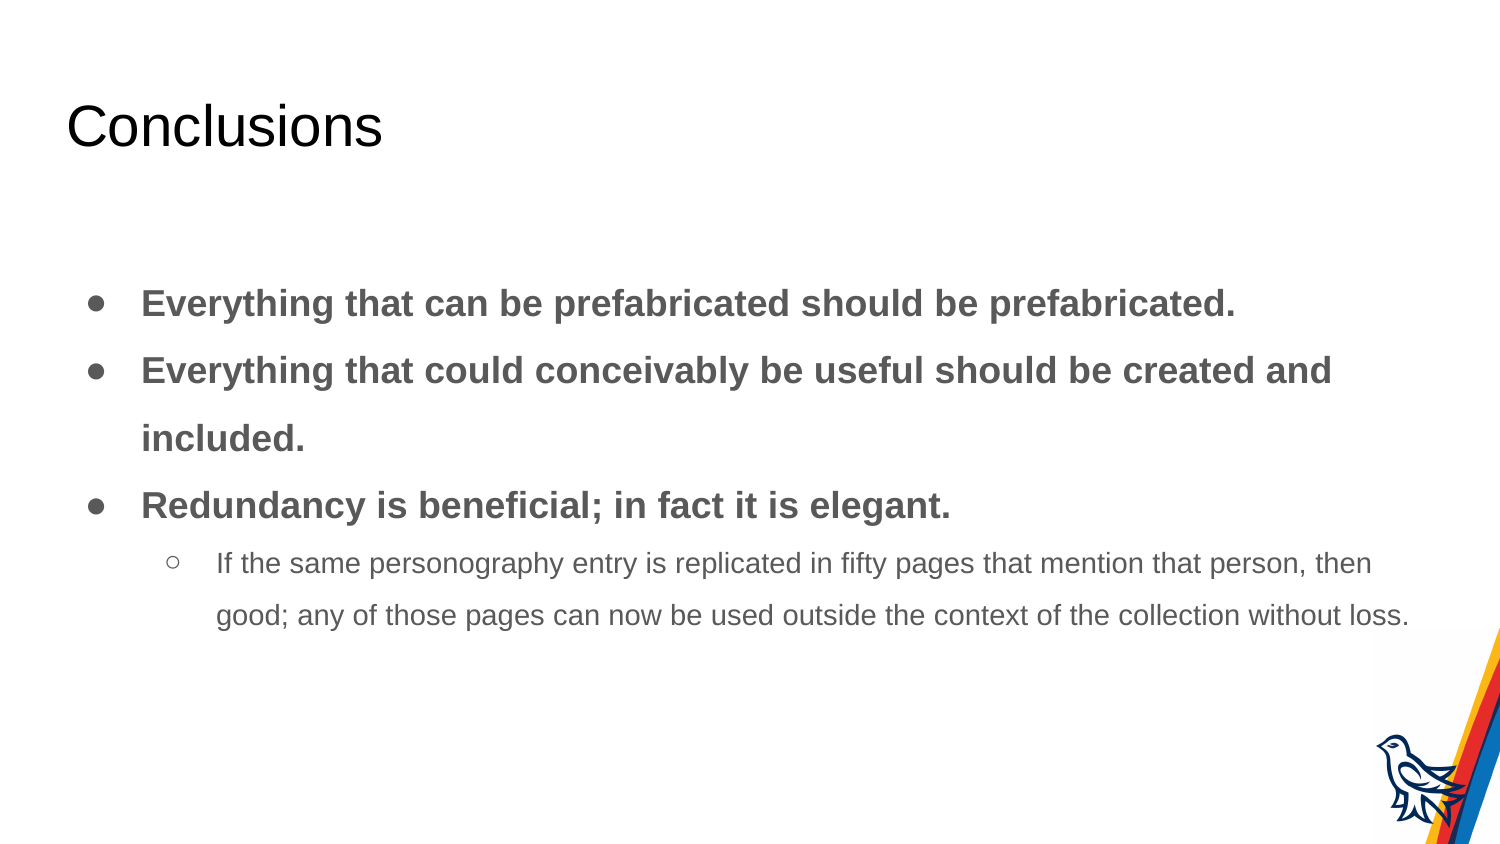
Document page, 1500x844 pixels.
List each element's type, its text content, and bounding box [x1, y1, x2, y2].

title Conclusions [51, 72, 1449, 167]
list Everything that can be prefabricated should be prefabricated. Everything that could conceivably be useful should be created and included. Redundancy is beneficial; in fact it is elegant. If the same personography entry is replicated in fifty pages that mention that person, then good; any of those pages can now be used outside the context of the collection without loss. [51, 241, 1449, 784]
picture [1372, 628, 1500, 844]
